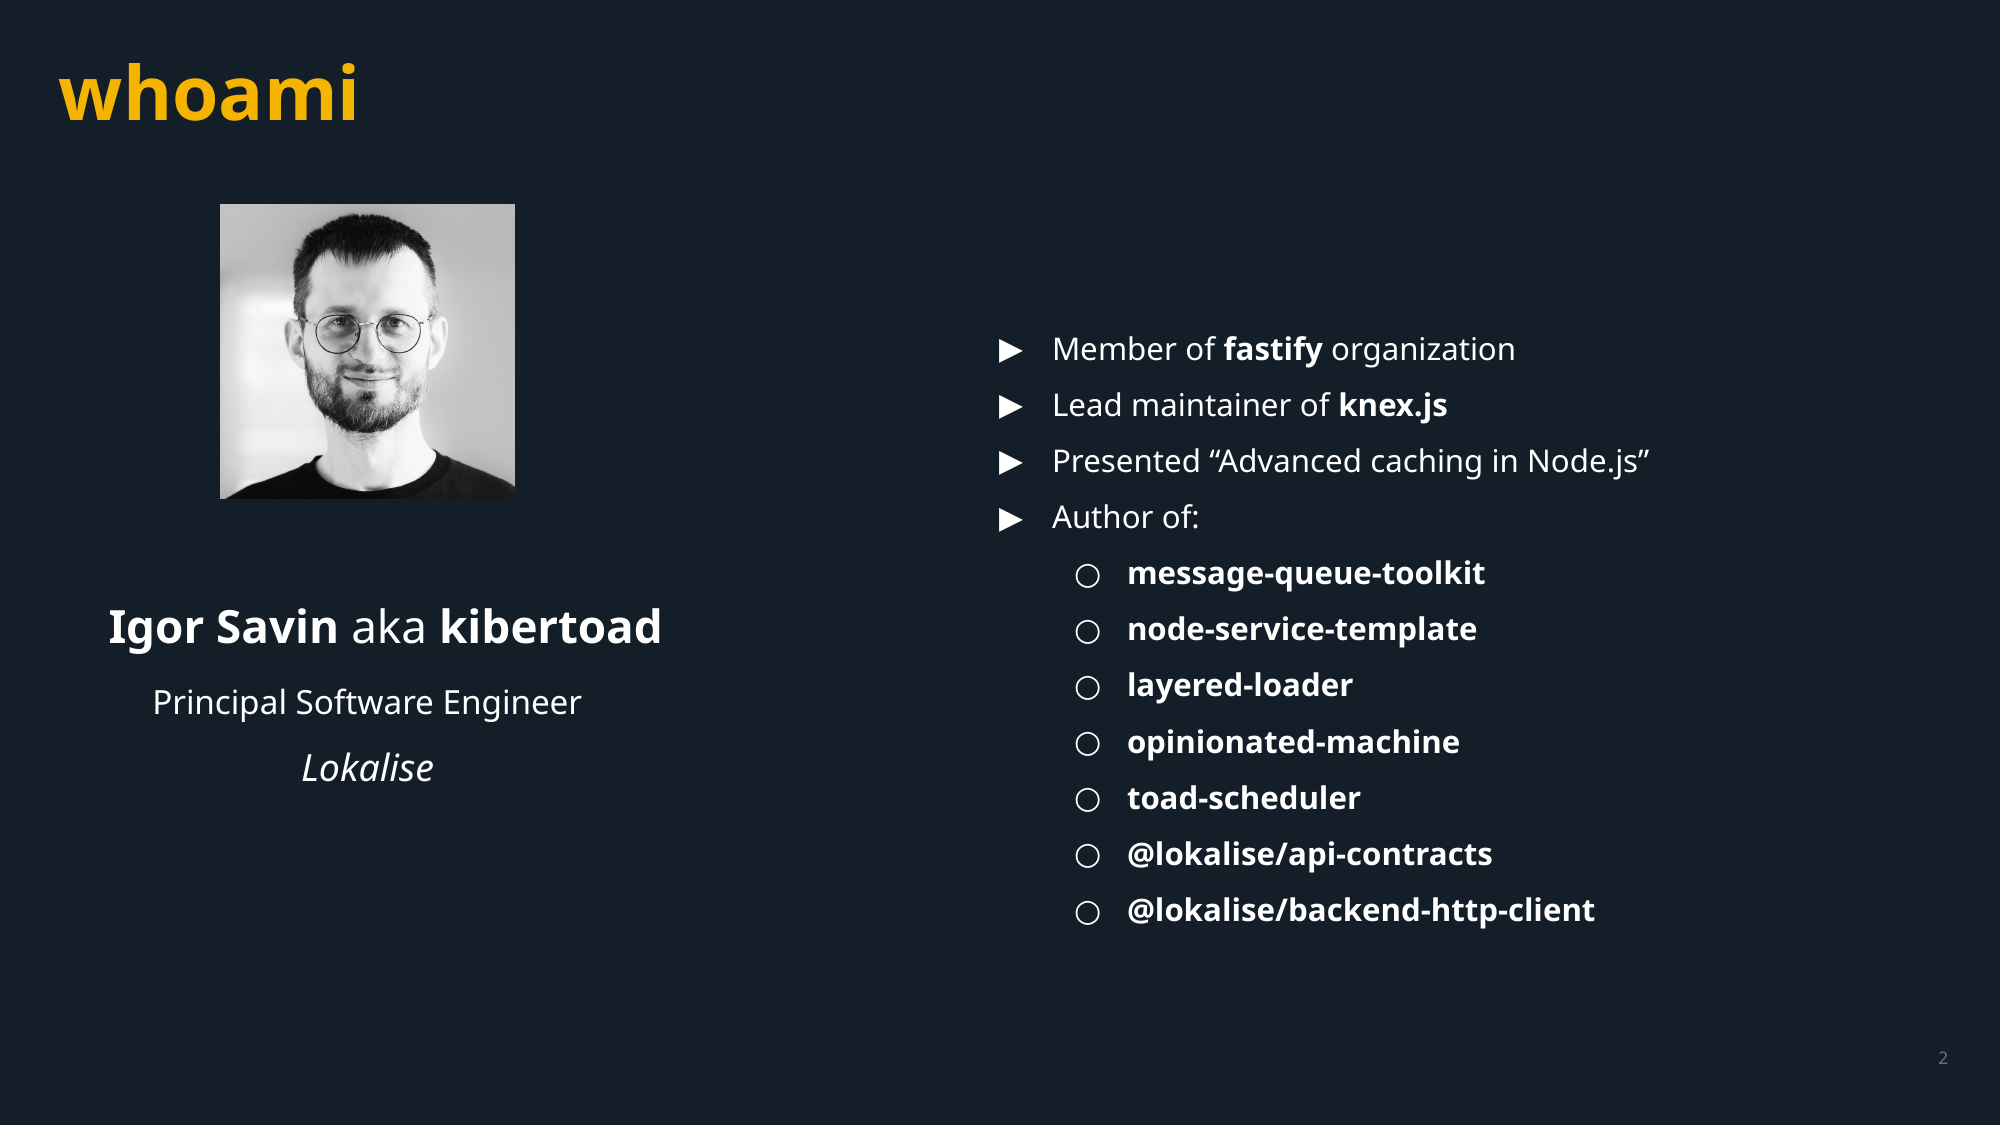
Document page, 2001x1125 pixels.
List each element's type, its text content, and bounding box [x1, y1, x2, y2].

text_box whoami [59, 59, 1962, 205]
text_box Principal Software Engineer Lokalise [121, 668, 614, 804]
picture [220, 204, 515, 500]
slide_number <number> [1827, 1047, 1948, 1072]
text_box Member of fastify organization Lead maintainer of knex.js Presented “Advanced caching in Node.js” Author of: message-queue-toolkit node-service-template layered-loader opinionated-machine toad-scheduler @lokalise/api-contracts @lokalise/backend-http-client [967, 300, 1922, 951]
text_box Igor Savin aka kibertoad [71, 554, 700, 668]
